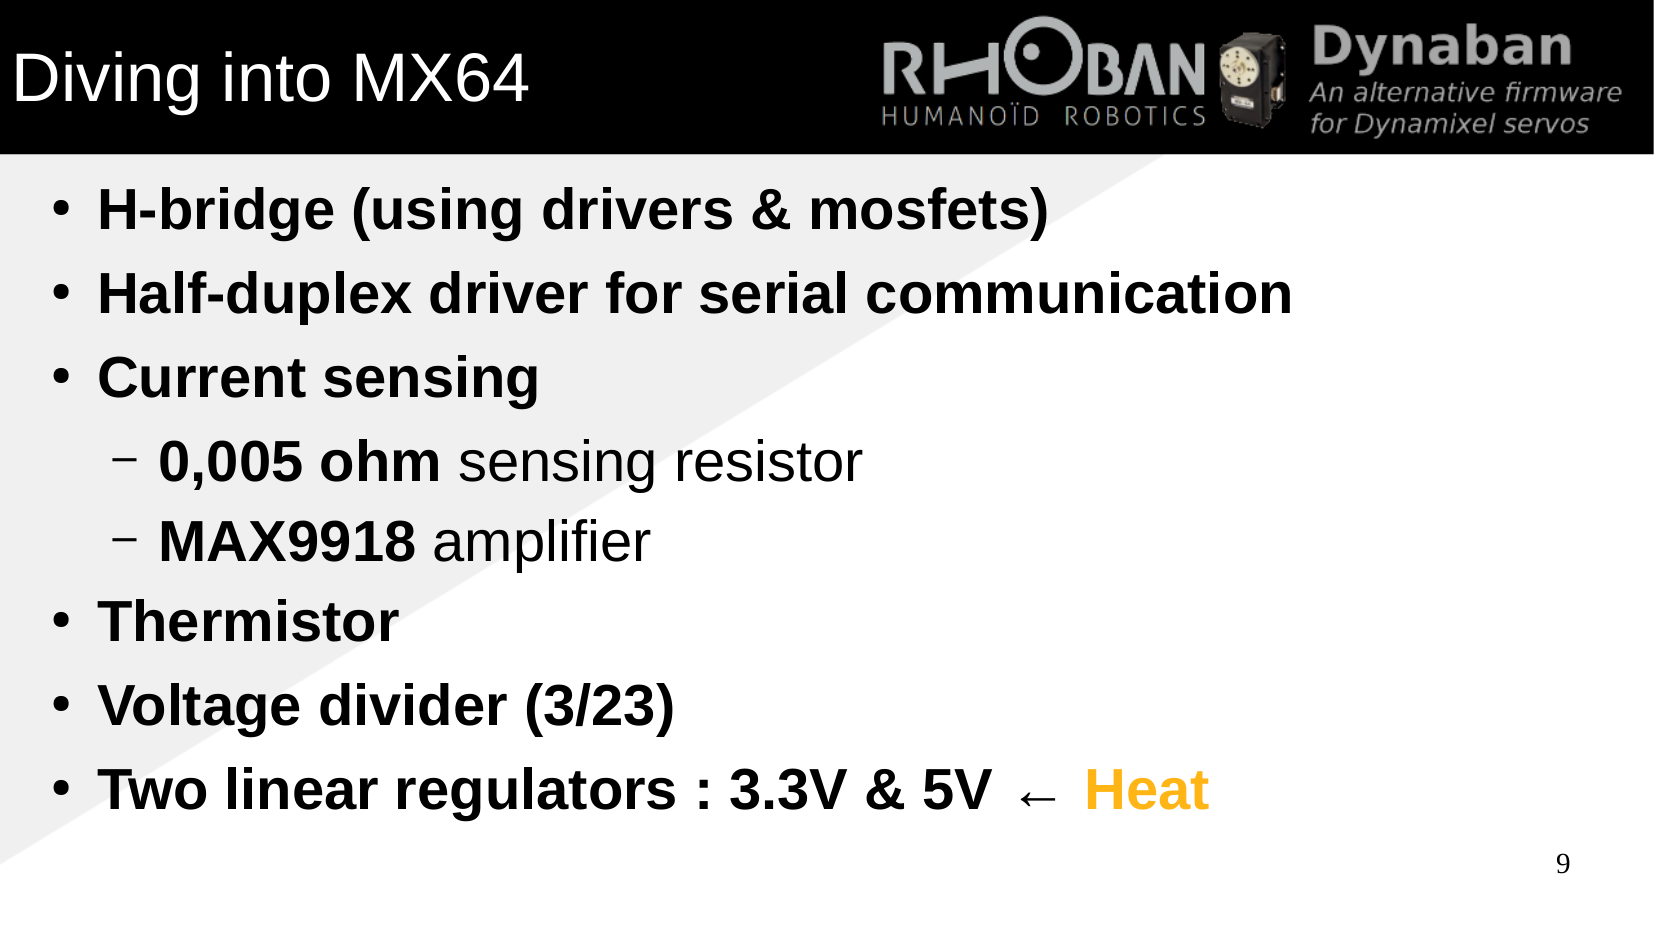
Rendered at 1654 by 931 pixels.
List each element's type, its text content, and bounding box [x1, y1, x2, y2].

picture [0, 0, 1654, 931]
title Diving into MX64 [11, 0, 1501, 156]
list H-bridge (using drivers & mosfets) Half-duplex driver for serial communication Current sensing 0,005 ohm sensing resistor MAX9918 amplifier Thermistor Voltage divider (3/23) Two linear regulators : 3.3V & 5V ← Heat [35, 177, 1619, 827]
